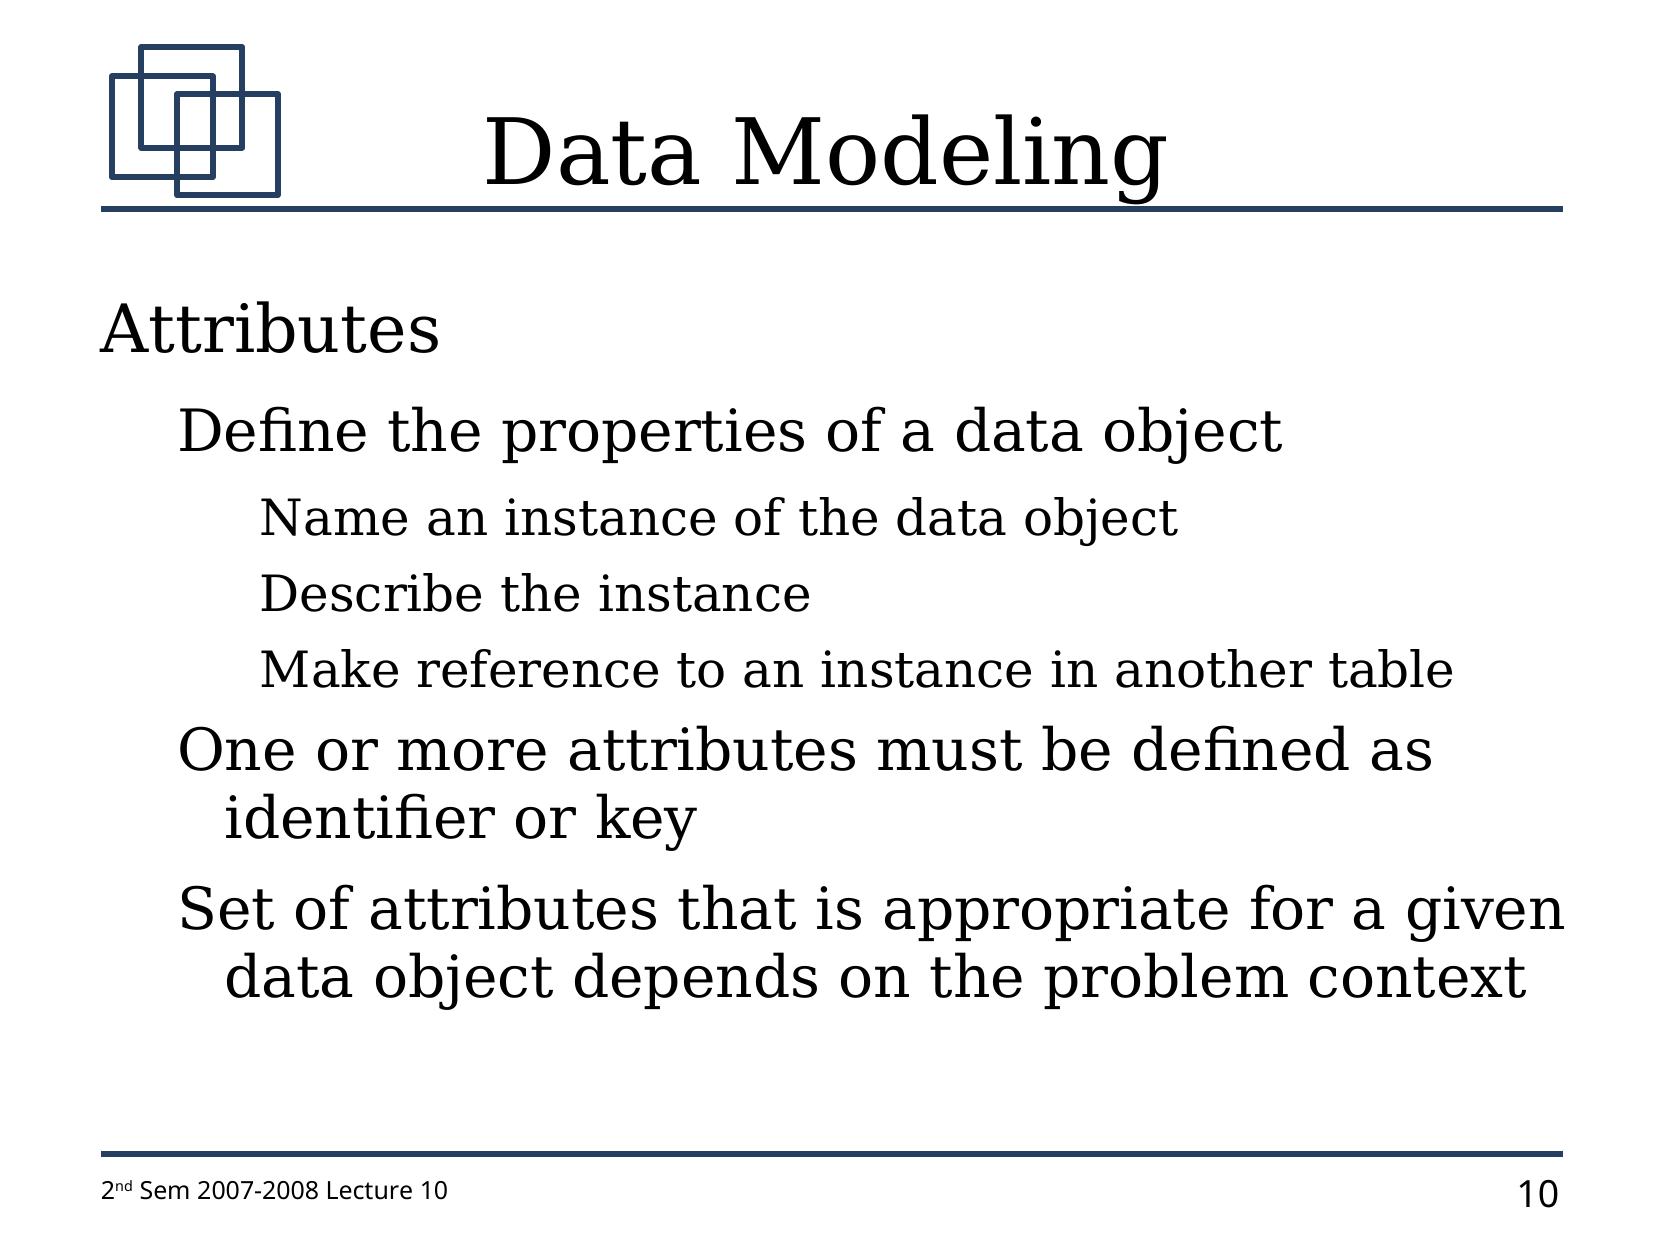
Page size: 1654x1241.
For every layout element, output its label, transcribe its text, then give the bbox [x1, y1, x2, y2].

list Attributes Define the properties of a data object Name an instance of the data object Describe the instance Make reference to an instance in another table One or more attributes must be defined as identifier or key Set of attributes that is appropriate for a given data object depends on the problem context [82, 290, 1571, 1109]
title Data Modeling [82, 49, 1571, 257]
